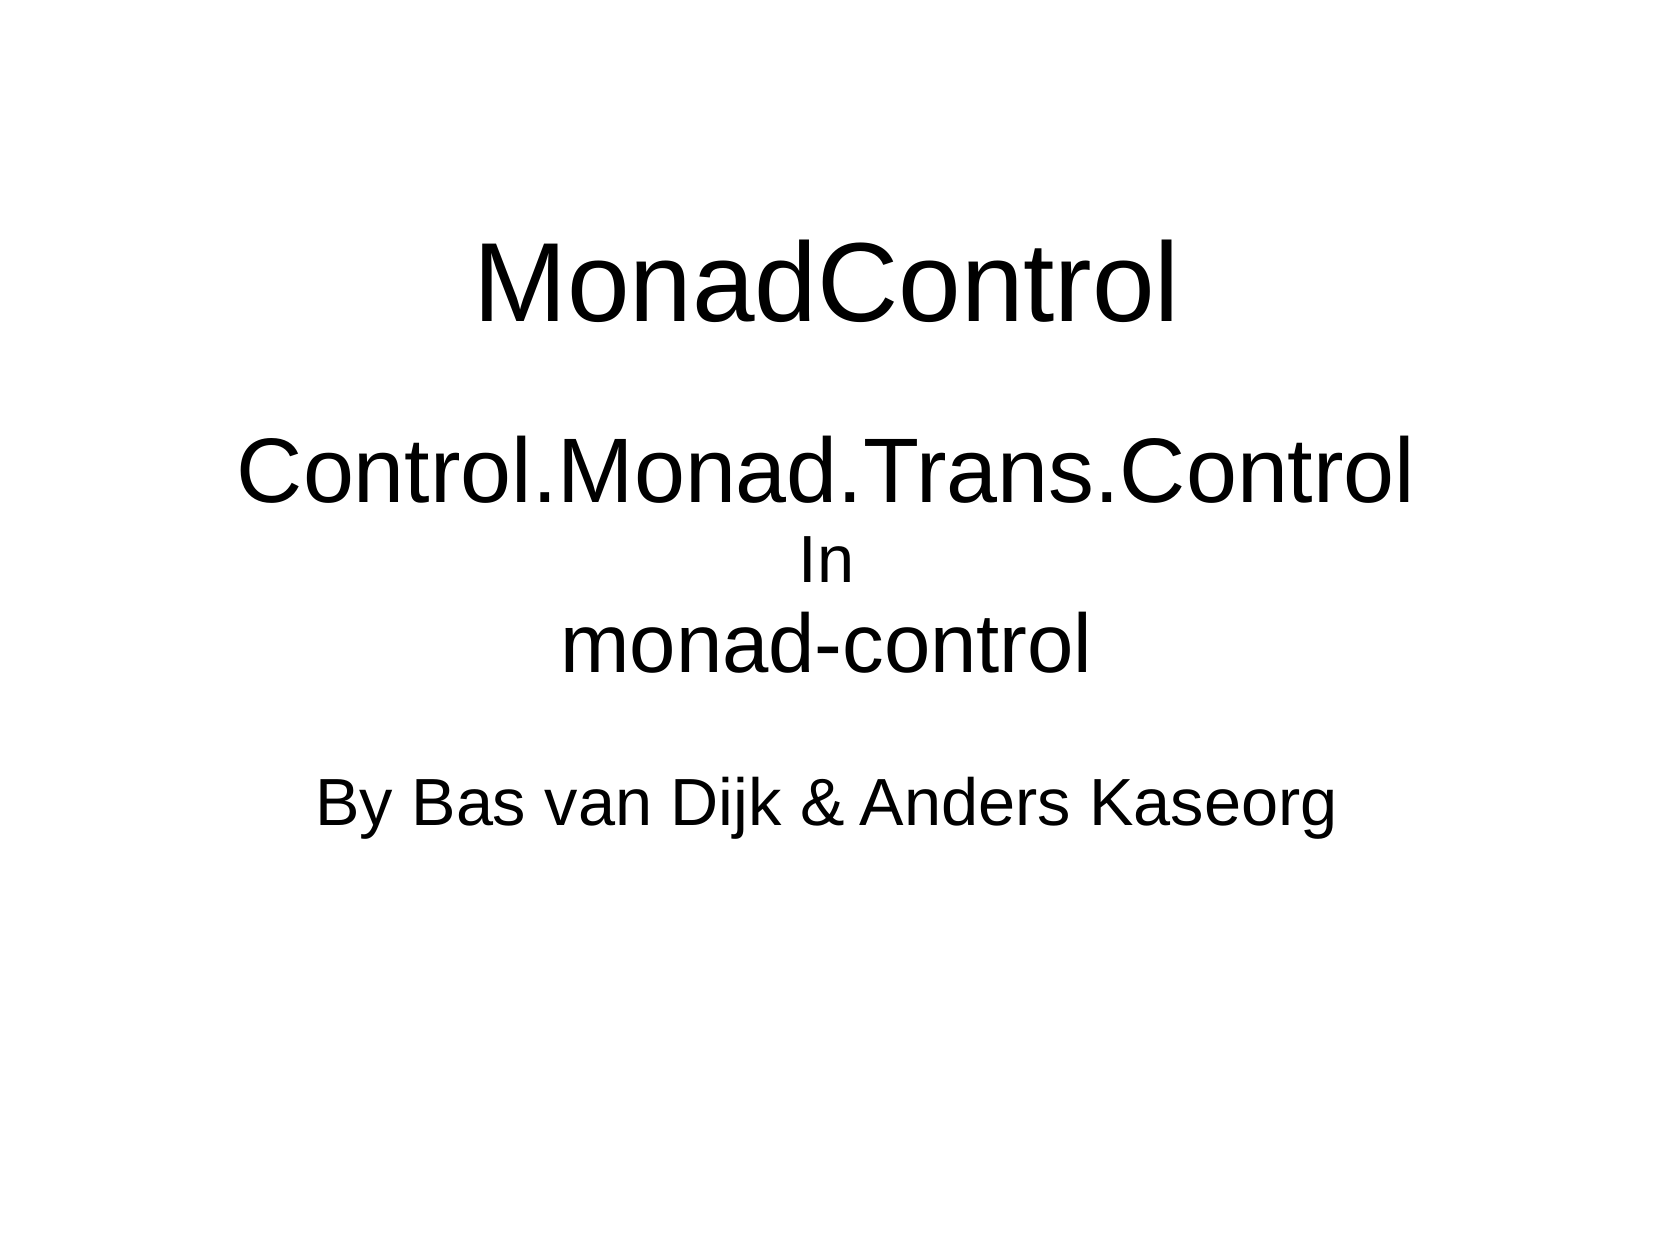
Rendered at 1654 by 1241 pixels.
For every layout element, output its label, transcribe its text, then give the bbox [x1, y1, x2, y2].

subtitle MonadControl Control.Monad.Trans.Control In monad-control By Bas van Dijk & Anders Kaseorg [82, 49, 1571, 1010]
